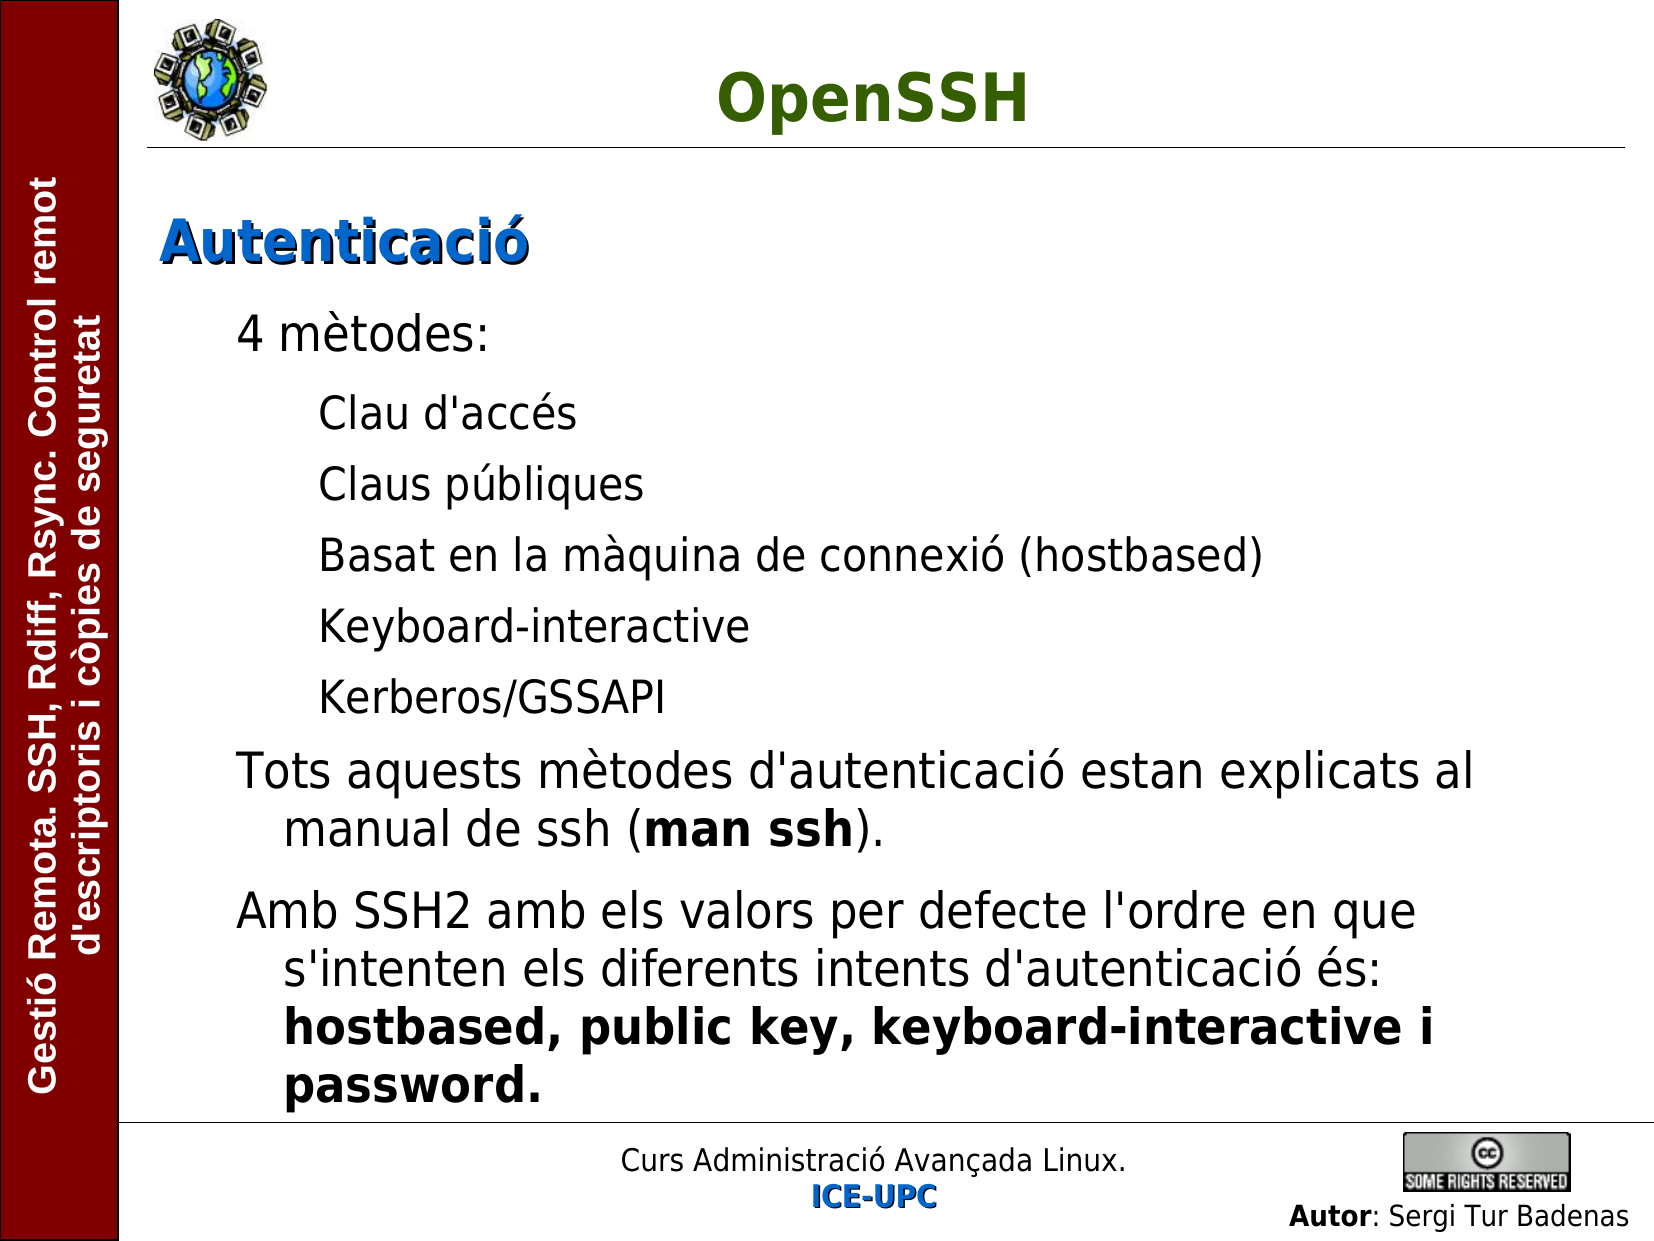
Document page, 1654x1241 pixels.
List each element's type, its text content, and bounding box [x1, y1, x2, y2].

picture [1403, 1132, 1571, 1192]
list Autenticació 4 mètodes: Clau d'accés Claus públiques Basat en la màquina de connexió (hostbased) Keyboard-interactive Kerberos/GSSAPI Tots aquests mètodes d'autenticació estan explicats al manual de ssh (man ssh). Amb SSH2 amb els valors per defecte l'ordre en que s'intenten els diferents intents d'autenticació és: hostbased, public key, keyboard-interactive i password. [141, 207, 1630, 1115]
picture [154, 19, 268, 49]
title OpenSSH [129, 49, 1619, 148]
